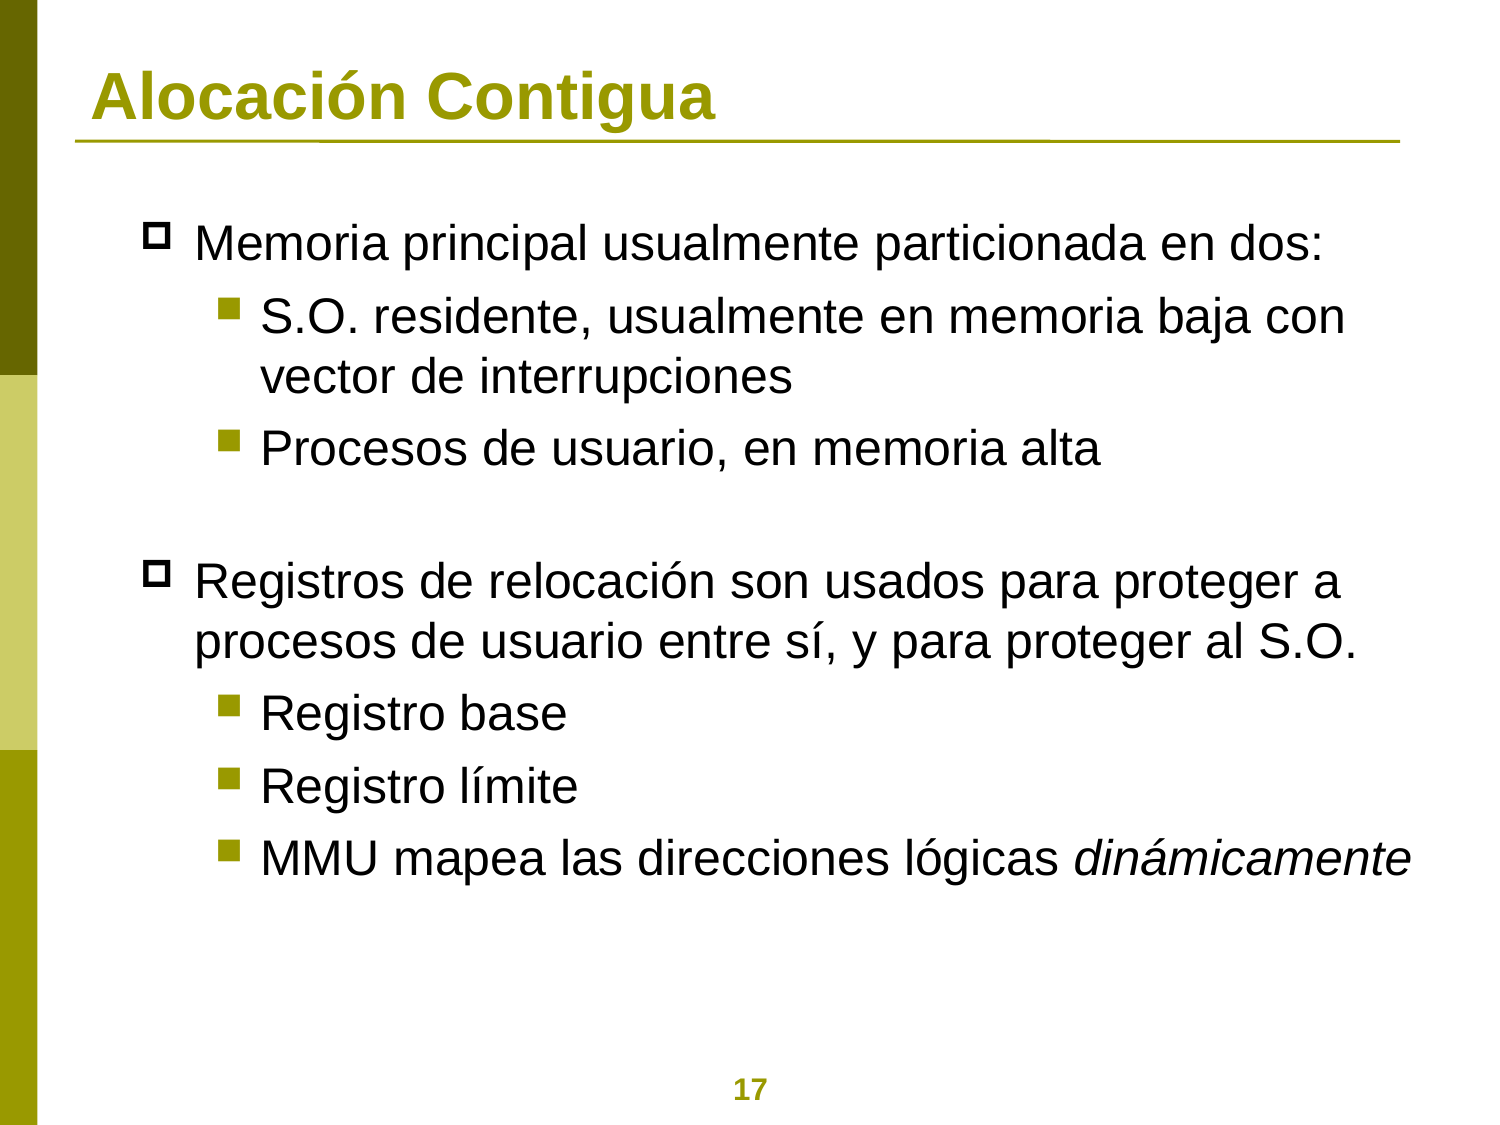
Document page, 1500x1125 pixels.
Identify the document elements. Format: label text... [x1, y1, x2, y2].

text_box Alocación Contigua [75, 45, 1426, 141]
text_box Memoria principal usualmente particionada en dos: S.O. residente, usualmente en memoria baja con vector de interrupciones Procesos de usuario, en memoria alta Registros de relocación son usados para proteger a procesos de usuario entre sí, y para proteger al S.O. Registro base Registro límite MMU mapea las direcciones lógicas dinámicamente [124, 203, 1436, 990]
